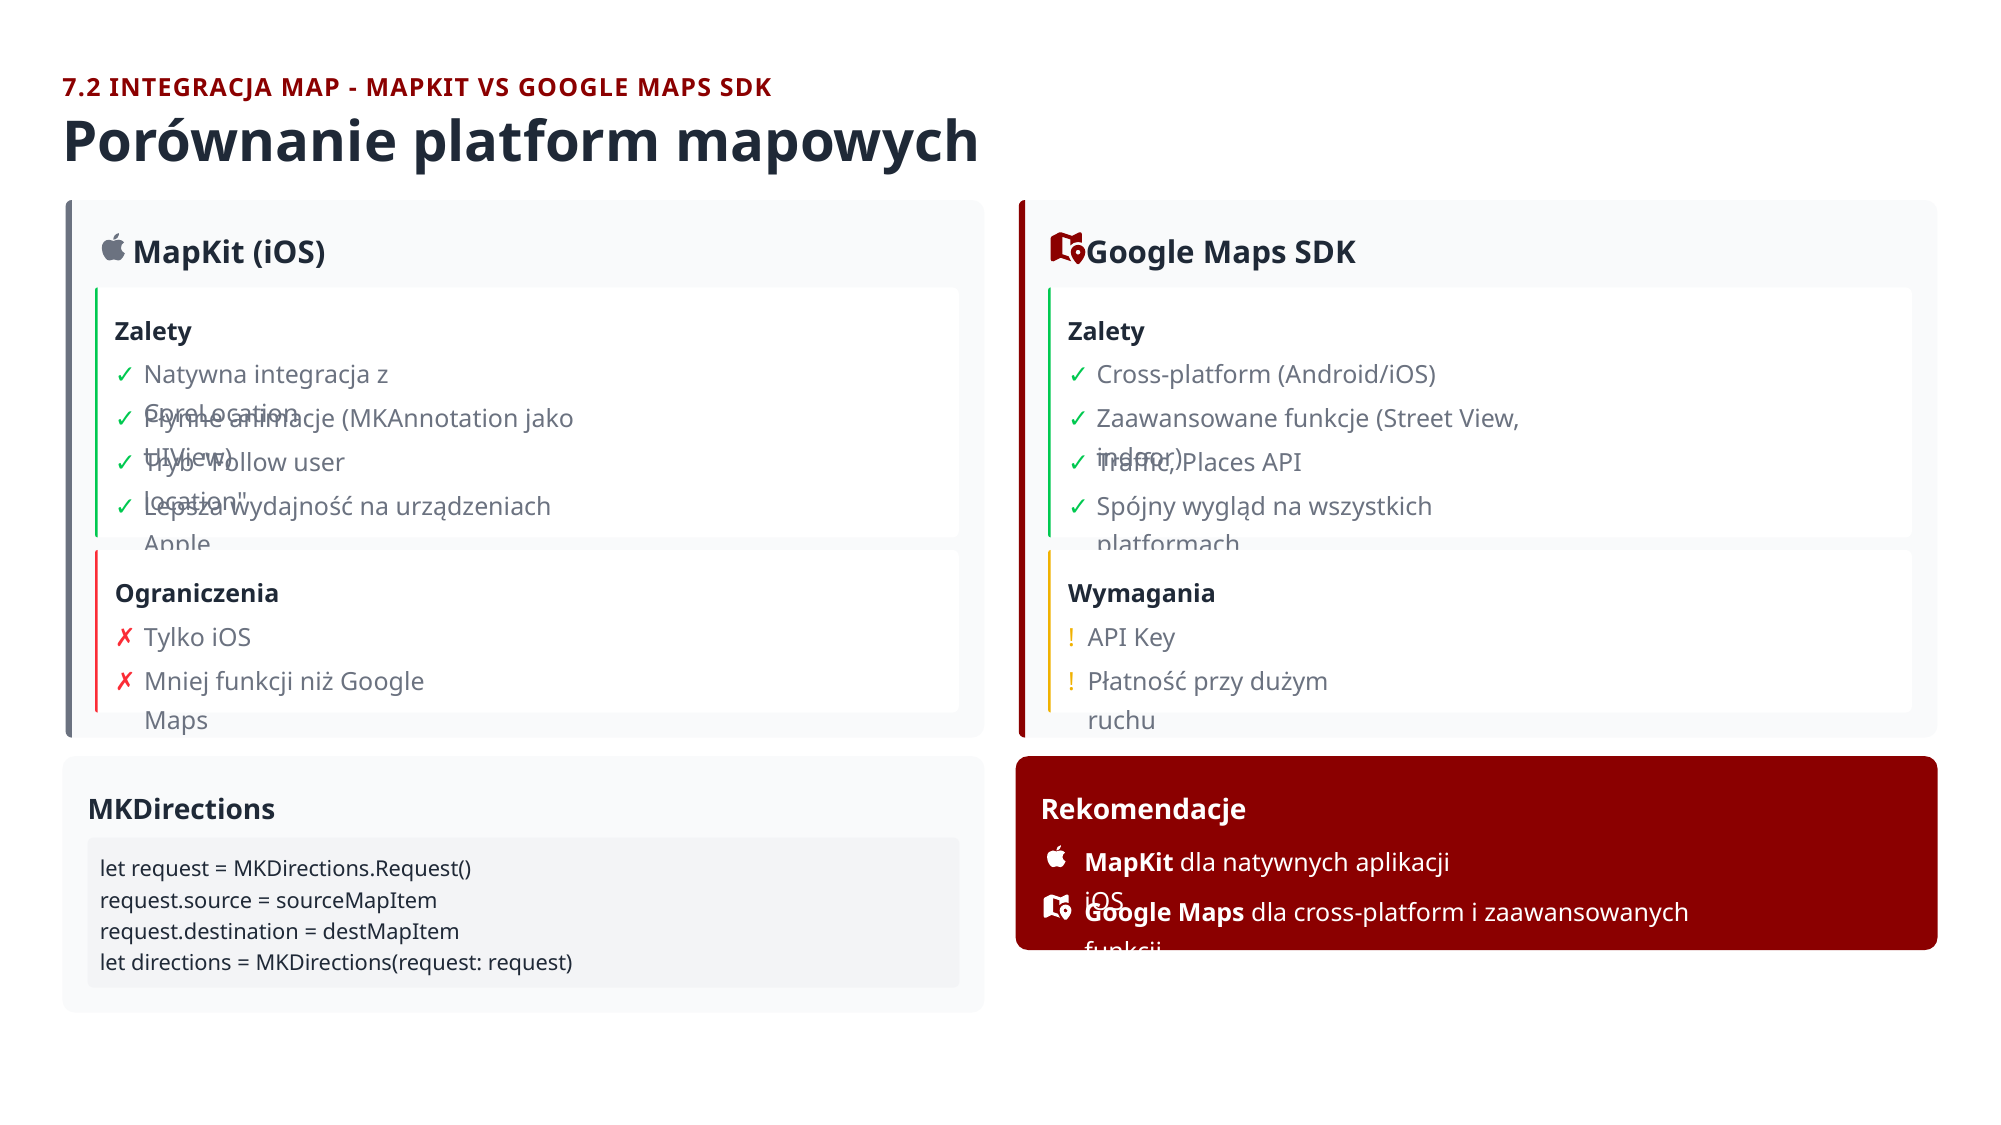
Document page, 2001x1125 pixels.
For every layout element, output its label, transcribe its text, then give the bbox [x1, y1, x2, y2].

text_box ✓ [115, 481, 143, 519]
text_box Wymagania [1068, 569, 1906, 606]
text_box API Key [1088, 612, 1191, 650]
text_box Zalety [115, 306, 953, 344]
text_box Tylko iOS [144, 612, 269, 650]
text_box 7.2 INTEGRACJA MAP - MAPKIT VS GOOGLE MAPS SDK [62, 62, 1950, 100]
text_box Google Maps SDK [1086, 225, 1928, 269]
text_box MapKit (iOS) [133, 225, 975, 269]
text_box ✓ [1068, 394, 1096, 431]
text_box Natywna integracja z CoreLocation [144, 350, 534, 388]
text_box Mniej funkcji niż Google Maps [144, 656, 486, 694]
text_box Porównanie platform mapowych [62, 112, 1966, 175]
text_box ✗ [115, 656, 144, 694]
text_box [62, 756, 985, 1013]
text_box Zalety [1068, 306, 1906, 344]
text_box Traffic, Places API [1097, 437, 1305, 475]
text_box Lepsza wydajność na urządzeniach Apple [144, 481, 595, 519]
text_box Cross-platform (Android/iOS) [1097, 350, 1442, 388]
text_box Rekomendacje [1041, 781, 1927, 825]
text_box request.source = sourceMapItem [100, 881, 958, 912]
text_box let directions = MKDirections(request: request) [100, 944, 958, 975]
text_box [1015, 756, 1938, 951]
text_box let request = MKDirections.Request() [100, 850, 958, 881]
text_box [1018, 200, 1938, 738]
text_box Zaawansowane funkcje (Street View, indoor) [1097, 394, 1592, 431]
text_box [65, 200, 985, 738]
text_box Tryb "Follow user location" [144, 437, 455, 475]
text_box ✗ [115, 612, 144, 650]
text_box MKDirections [88, 781, 974, 825]
text_box Spójny wygląd na wszystkich platformach [1097, 481, 1556, 519]
text_box ✓ [1068, 437, 1096, 475]
text_box ✓ [1068, 350, 1096, 388]
text_box ! [1068, 656, 1087, 694]
text_box ! [1068, 612, 1087, 650]
text_box Płatność przy dużym ruchu [1088, 656, 1388, 694]
text_box ✓ [1068, 481, 1096, 519]
text_box request.destination = destMapItem [100, 912, 958, 944]
text_box Płynne animacje (MKAnnotation jako UIView) [144, 394, 665, 431]
text_box ✓ [115, 437, 143, 475]
text_box ✓ [115, 350, 143, 388]
text_box Ograniczenia [115, 569, 953, 606]
text_box MapKit dla natywnych aplikacji iOS [1084, 837, 1489, 875]
text_box ✓ [115, 394, 143, 431]
text_box Google Maps dla cross-platform i zaawansowanych funkcji [1084, 887, 1728, 925]
